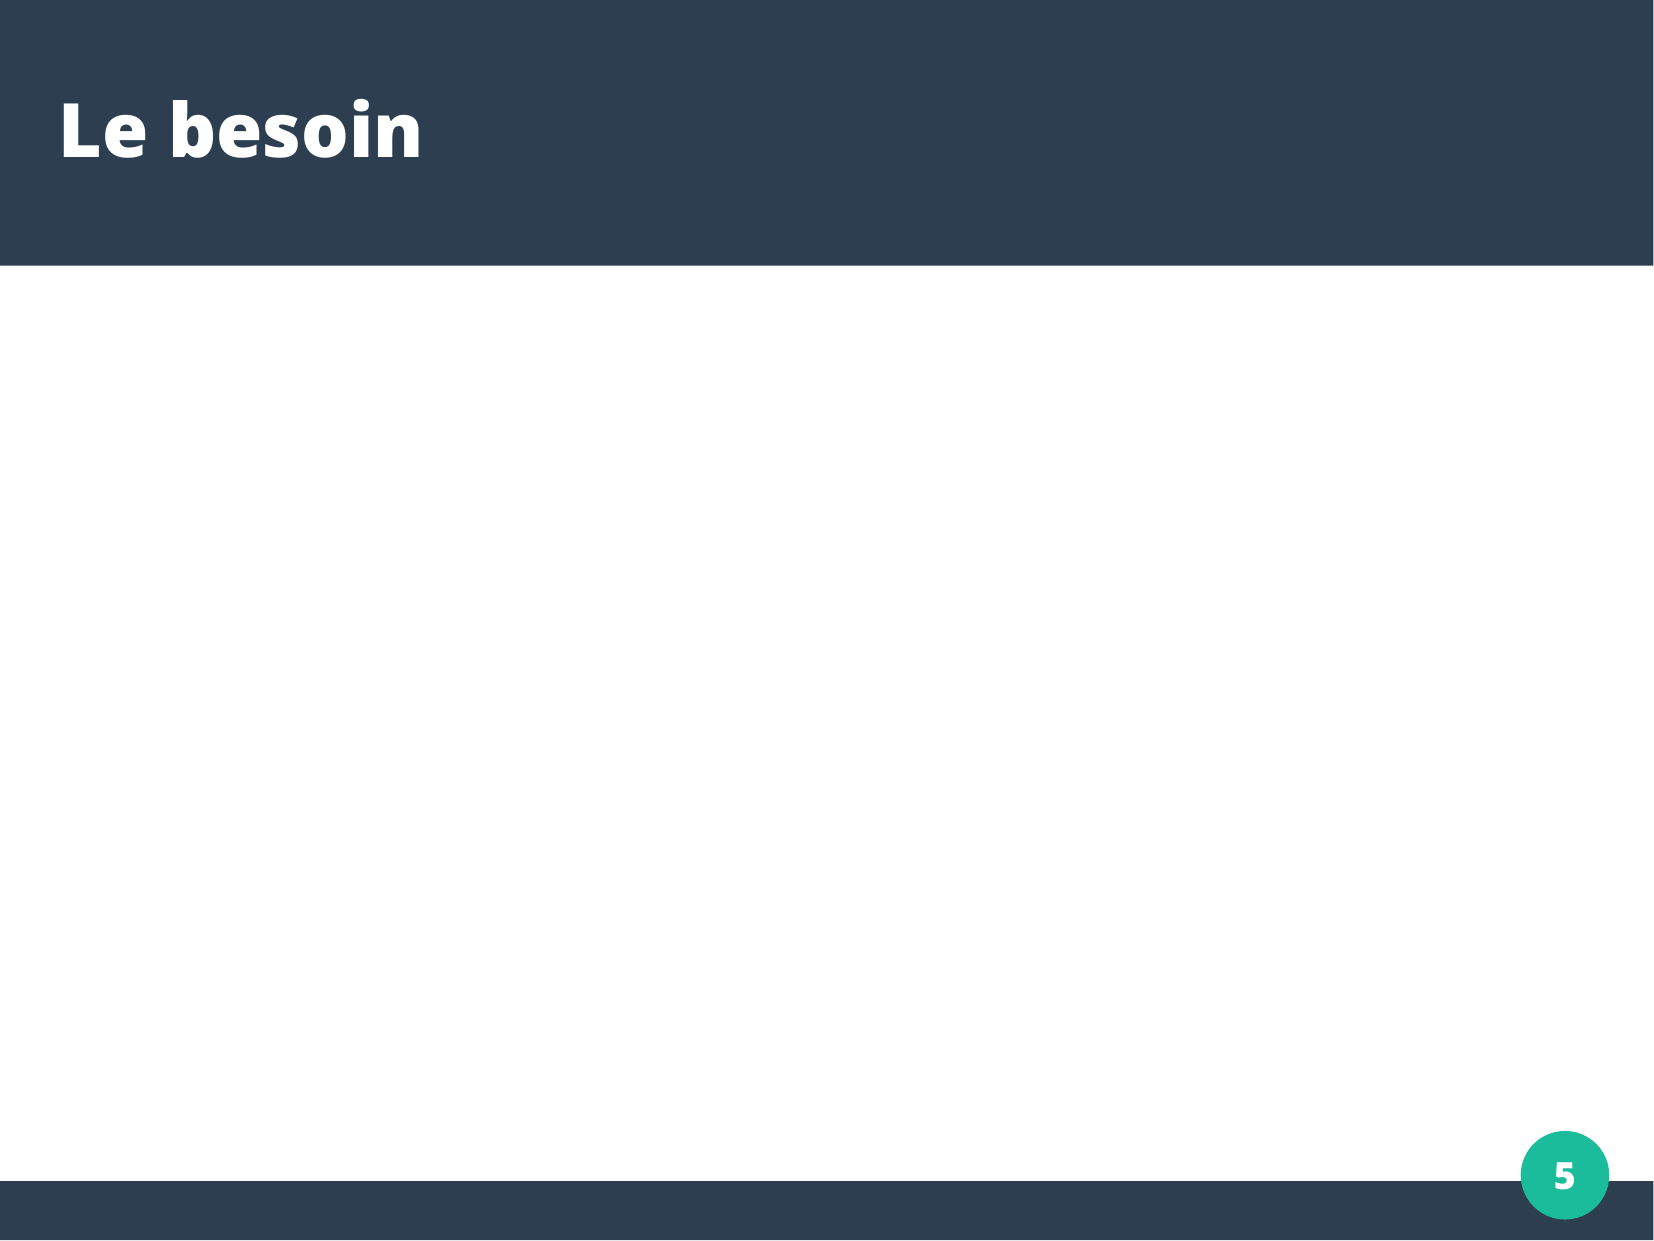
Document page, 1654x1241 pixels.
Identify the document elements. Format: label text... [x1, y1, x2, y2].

title Le besoin [59, 49, 1595, 207]
